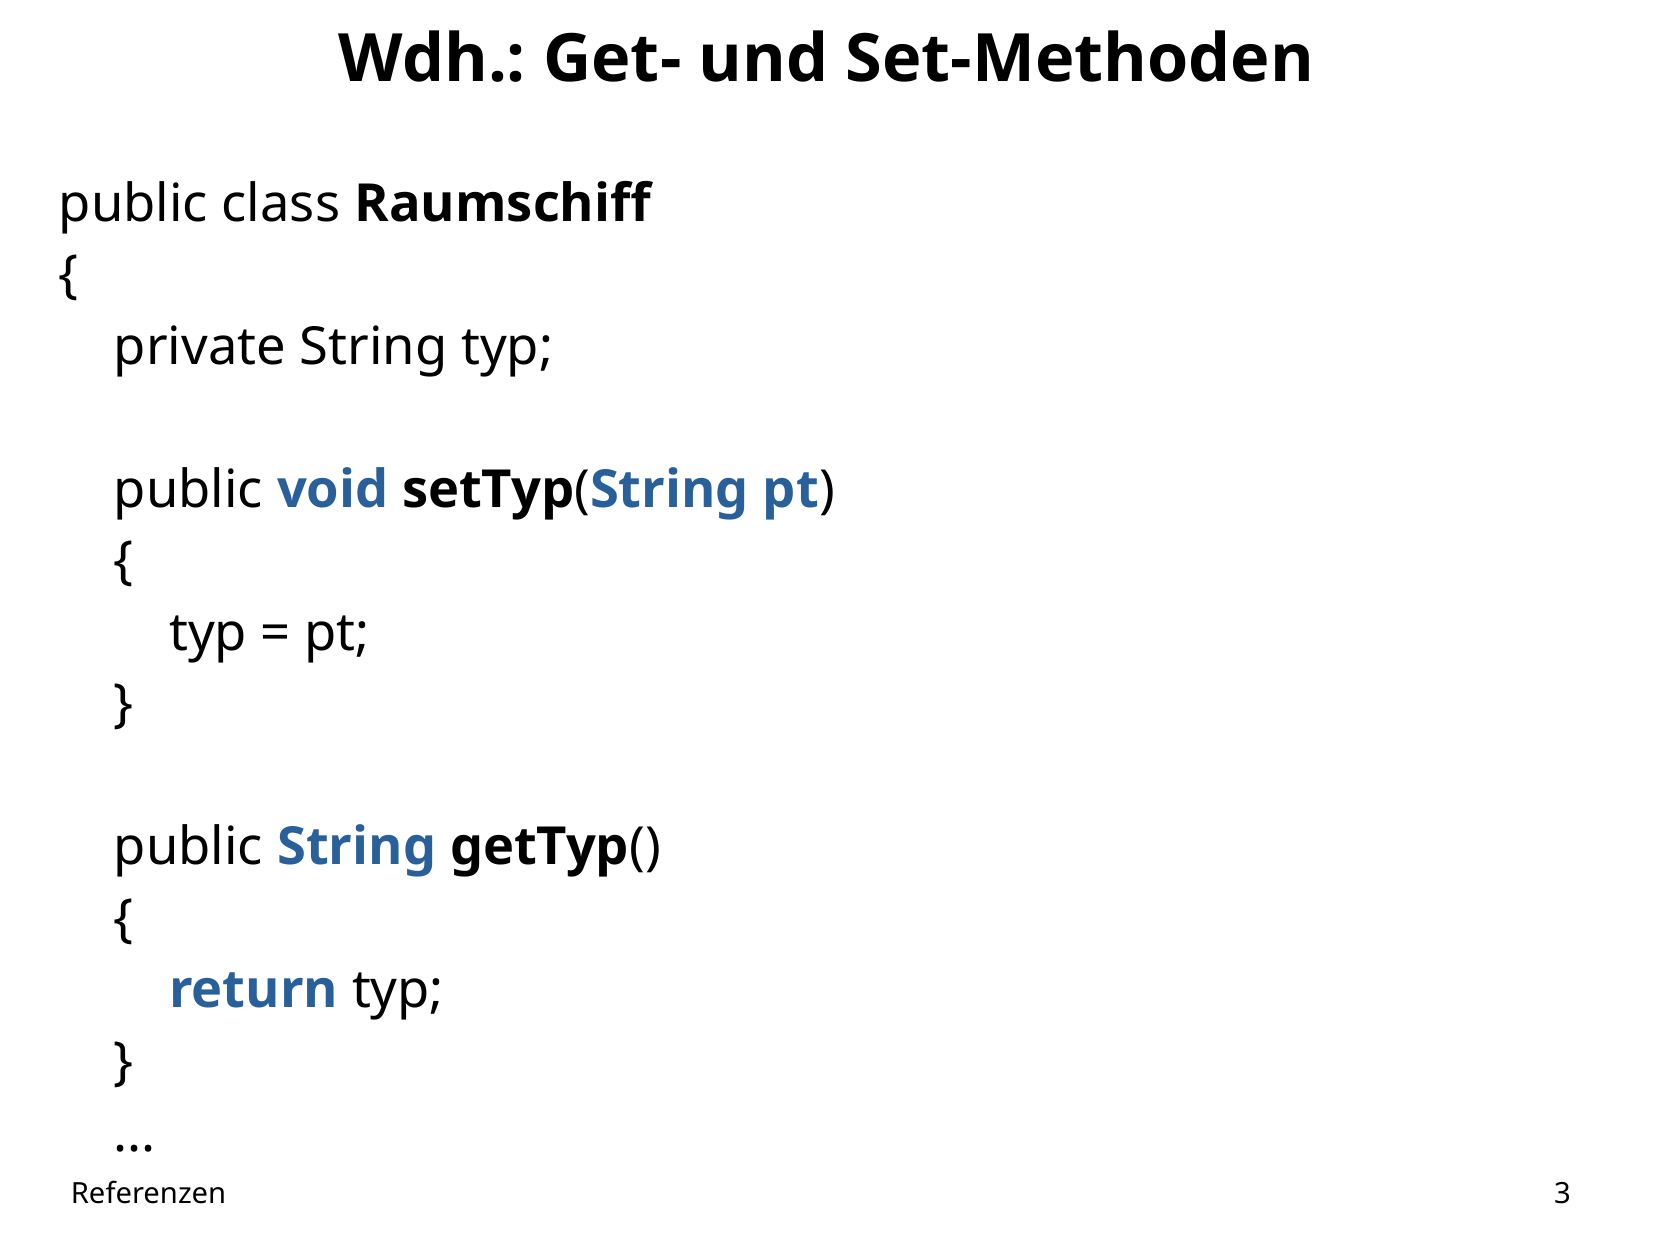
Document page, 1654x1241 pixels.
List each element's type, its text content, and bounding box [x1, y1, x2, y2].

title Wdh.: Get- und Set-Methoden [0, 5, 1654, 107]
list public class Raumschiff { private String typ; public void setTyp(String pt) { typ = pt; } public String getTyp() { return typ; } ... [59, 165, 1630, 1170]
